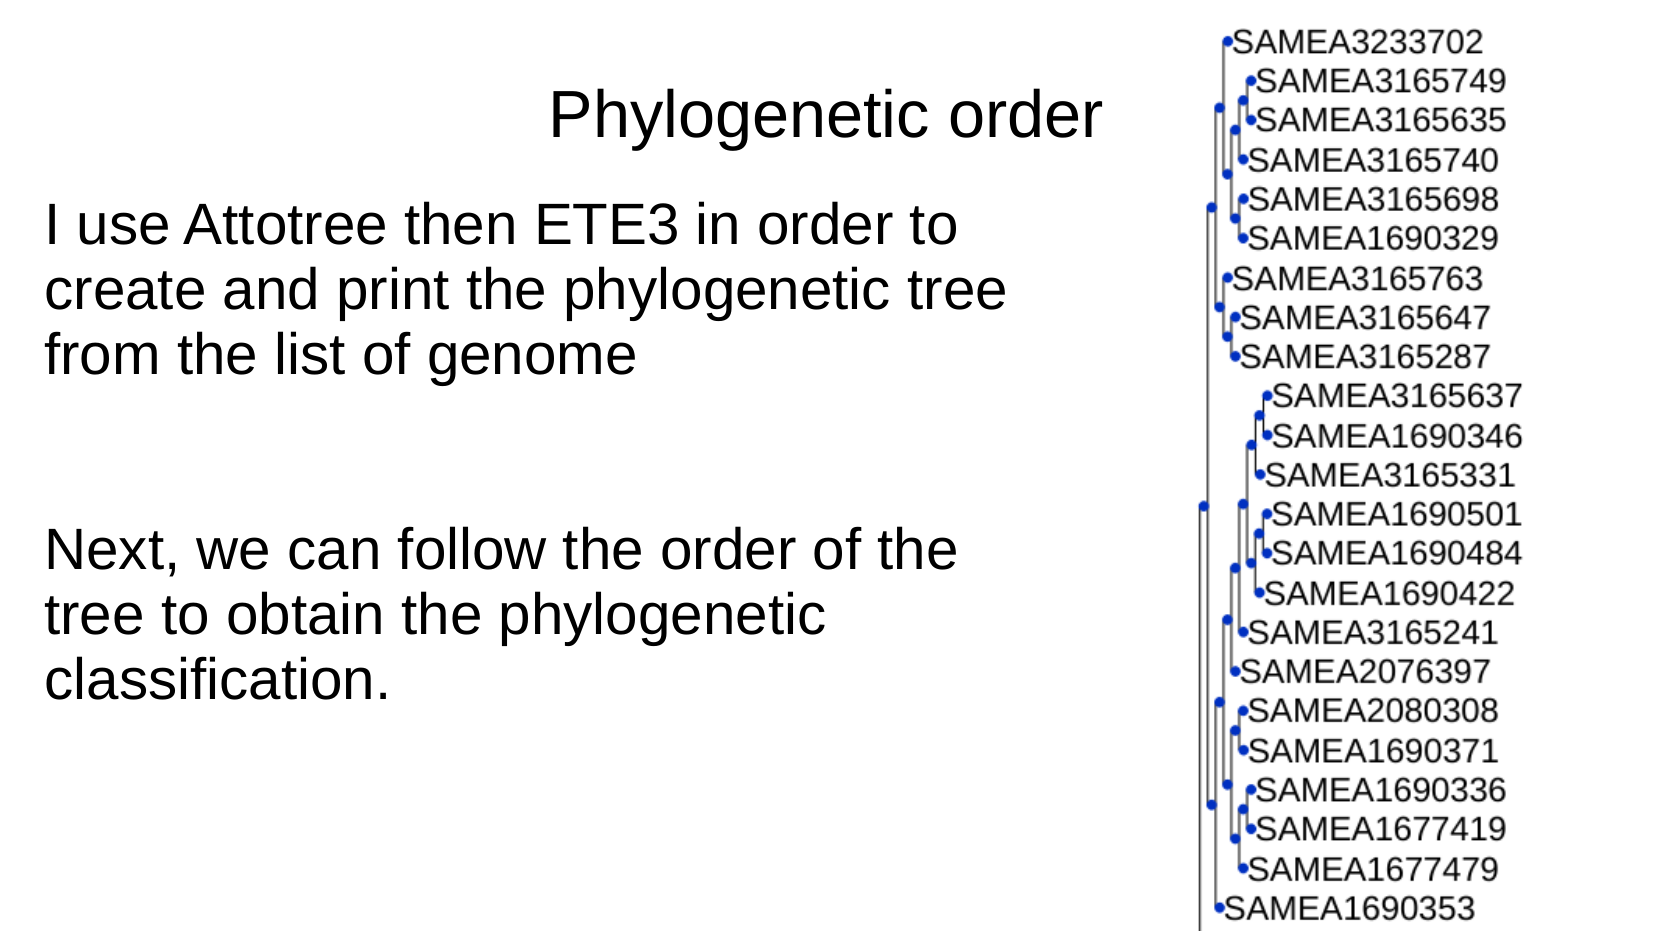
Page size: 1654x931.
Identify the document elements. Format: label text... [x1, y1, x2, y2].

title Phylogenetic order [82, 12, 1118, 218]
text_box I use Attotree then ETE3 in order to create and print the phylogenetic tree from the list of genome Next, we can follow the order of the tree to obtain the phylogenetic classification. [29, 184, 1052, 798]
picture [1118, 0, 1654, 931]
